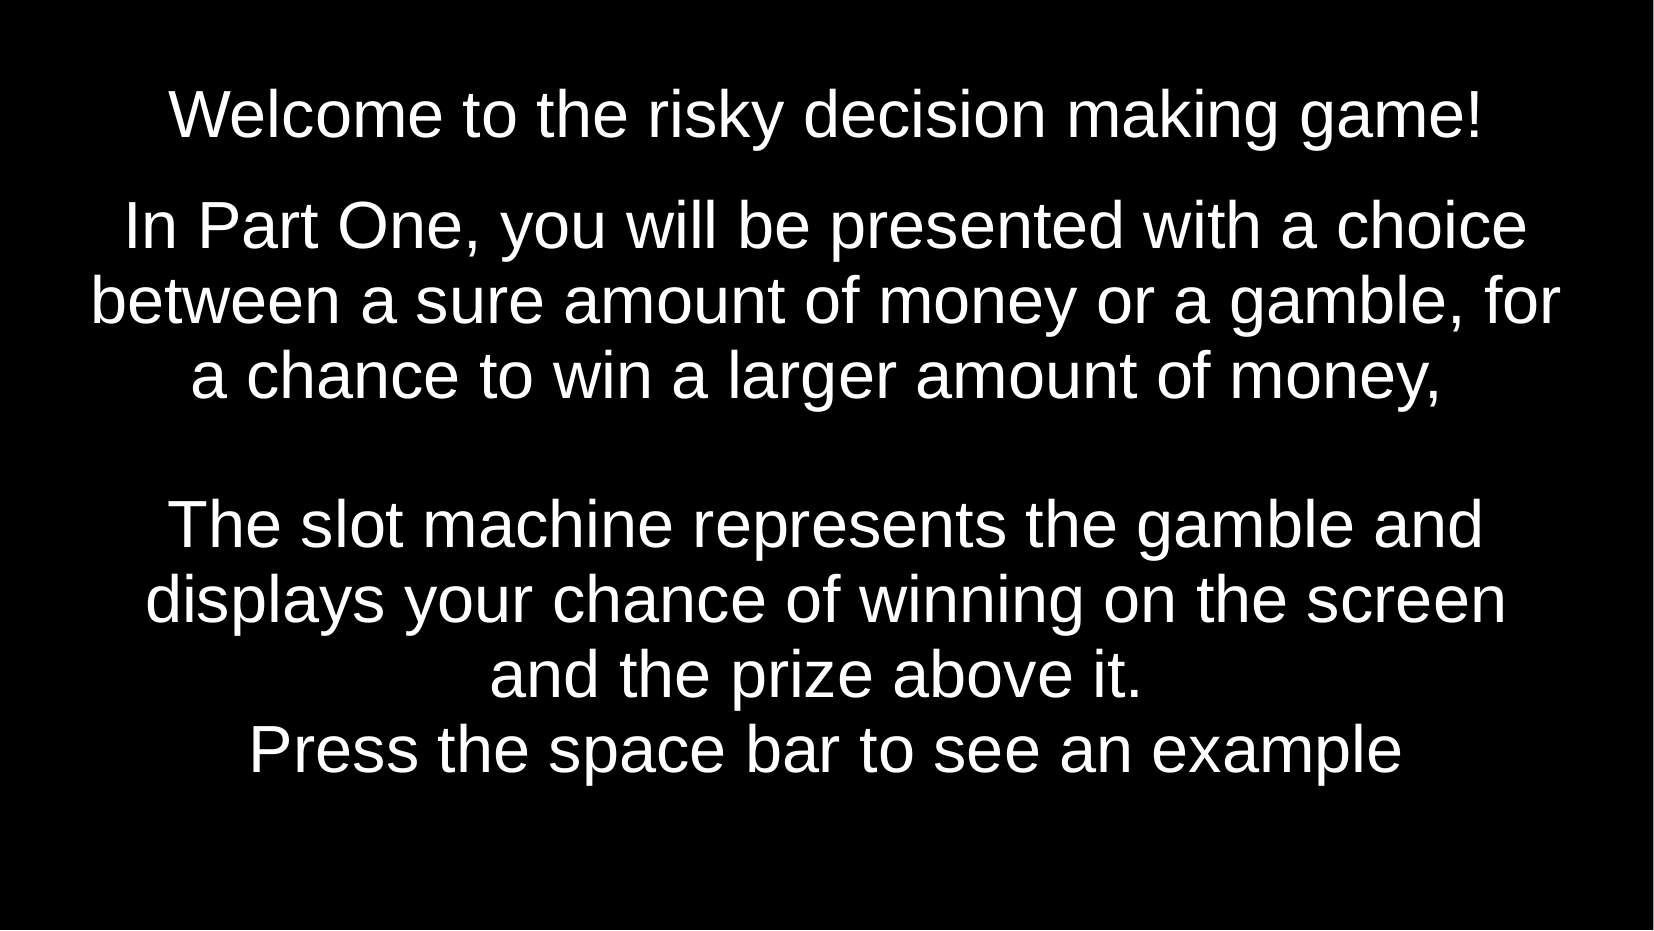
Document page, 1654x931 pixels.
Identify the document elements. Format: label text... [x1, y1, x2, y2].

title Welcome to the risky decision making game! [82, 37, 1571, 193]
subtitle In Part One, you will be presented with a choice between a sure amount of money or a gamble, for a chance to win a larger amount of money, The slot machine represents the gamble and displays your chance of winning on the screen and the prize above it. Press the space bar to see an example [82, 217, 1571, 758]
